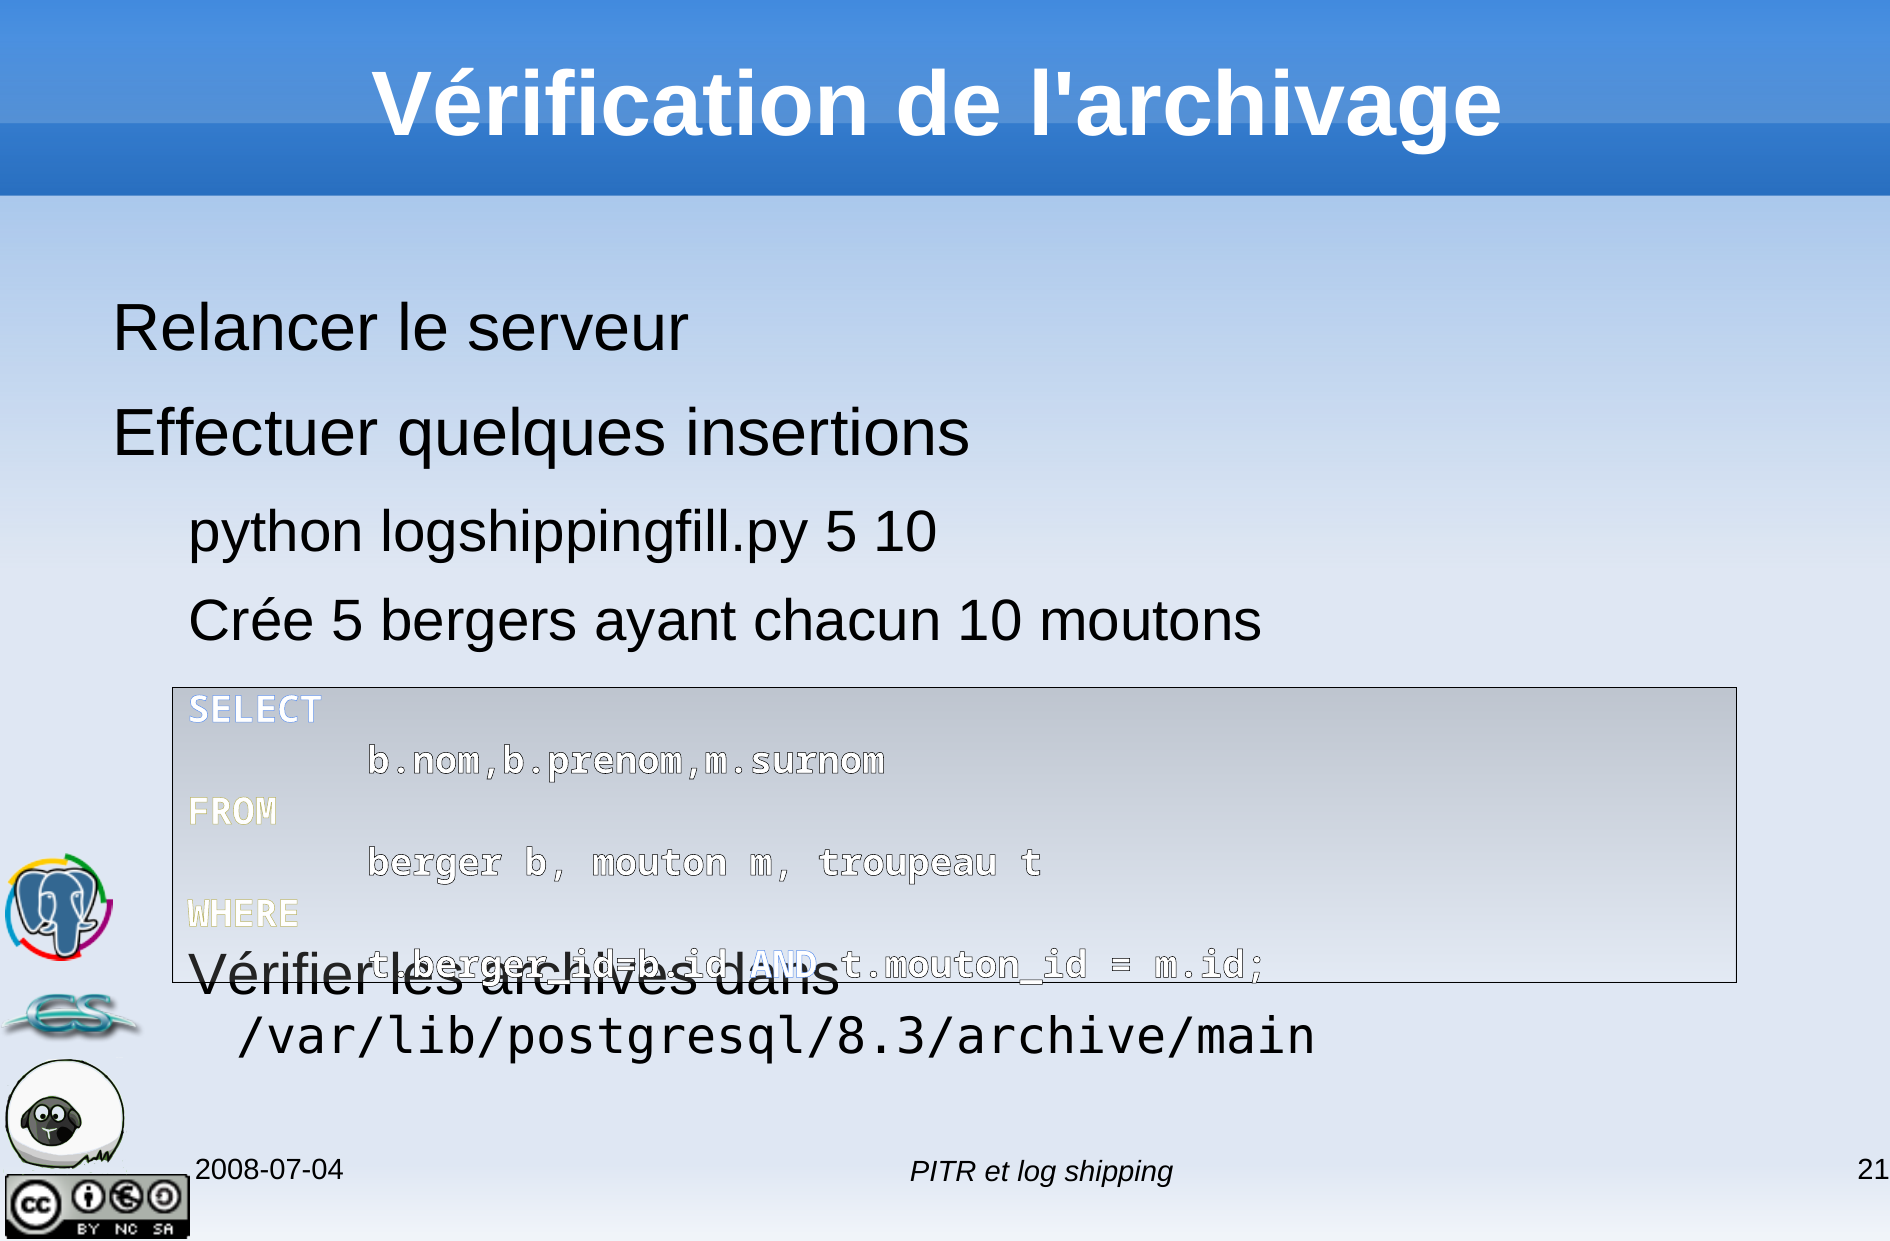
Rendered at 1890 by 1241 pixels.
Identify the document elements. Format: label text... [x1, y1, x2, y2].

list Relancer le serveur Effectuer quelques insertions python logshippingfill.py 5 10 Crée 5 bergers ayant chacun 10 moutons Vérifier les archives dans /var/lib/postgresql/8.3/archive/main [94, 290, 1796, 1127]
title Vérification de l'archivage [87, 0, 1789, 208]
picture [0, 0, 1890, 1241]
text_box SELECT b.nom,b.prenom,m.surnom FROM berger b, mouton m, troupeau t WHERE t.berger_id=b.id AND t.mouton_id = m.id; [172, 687, 1737, 983]
